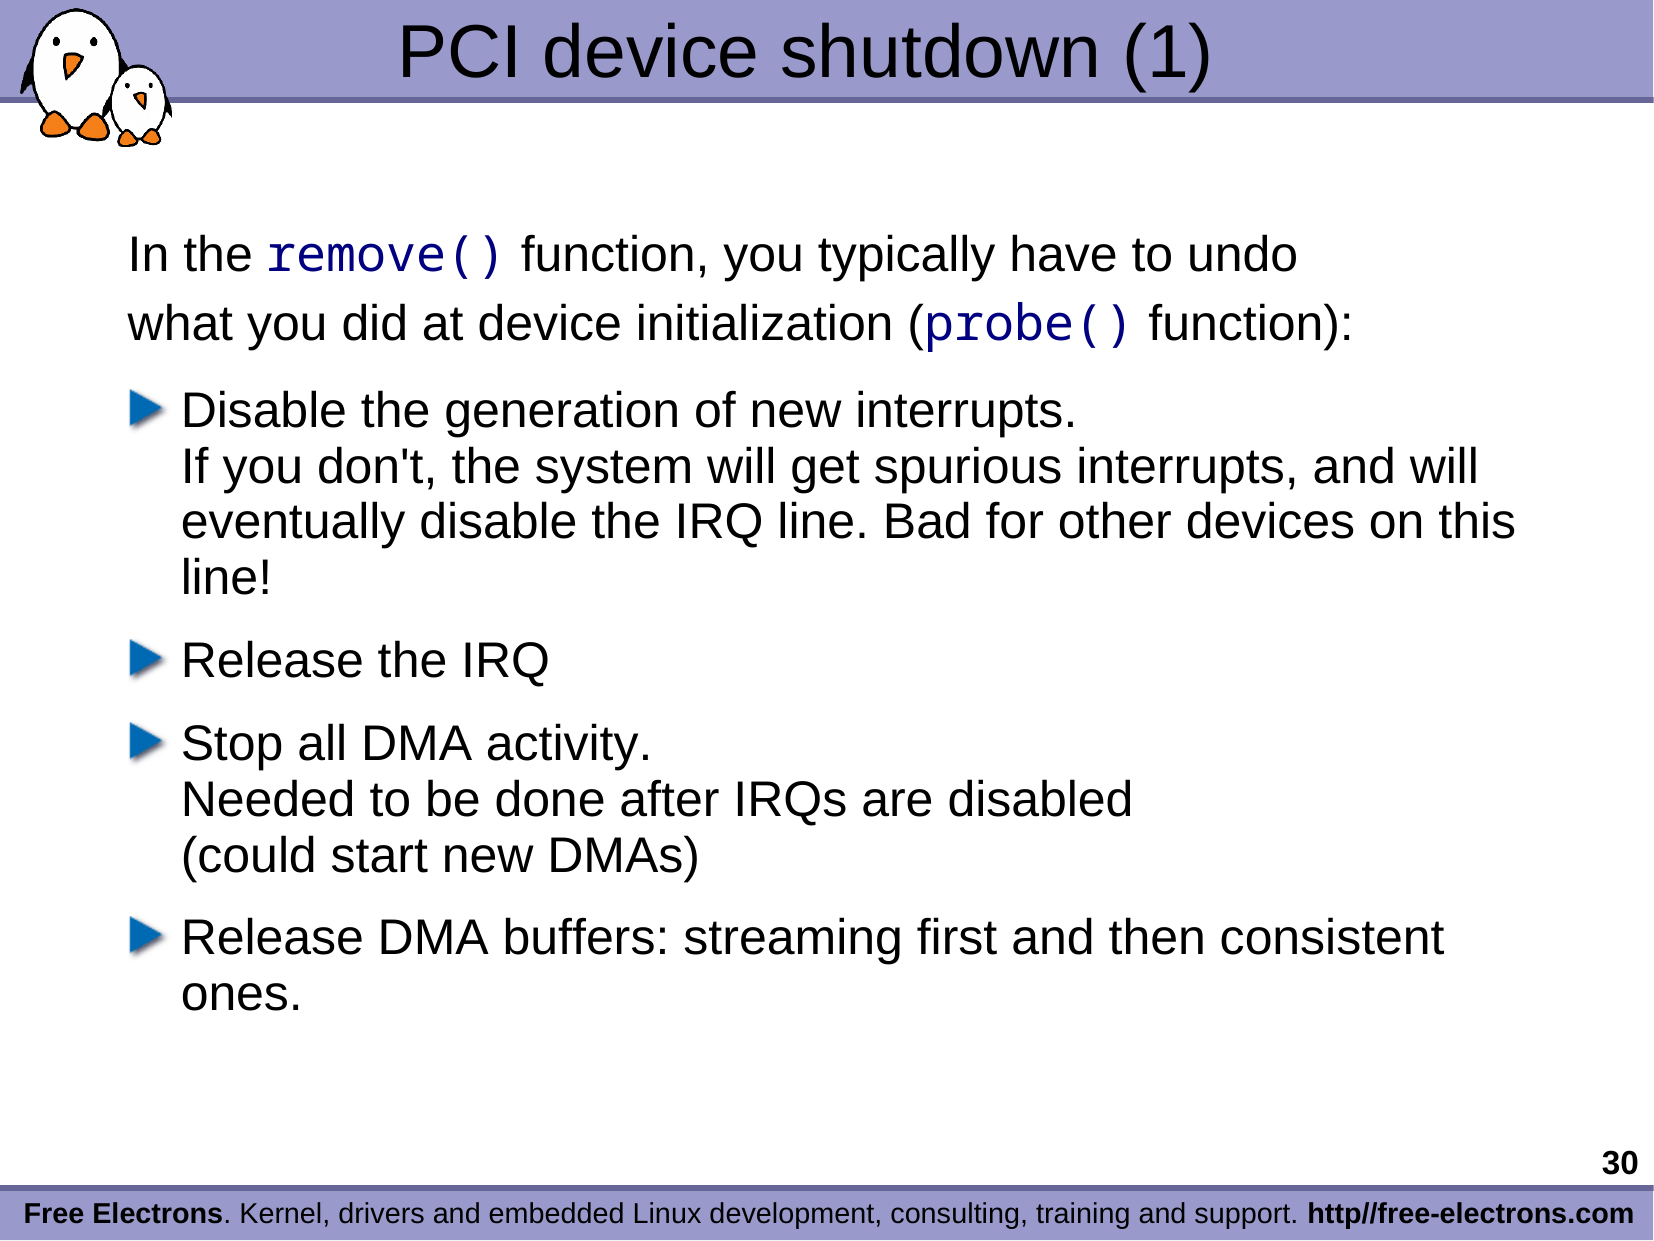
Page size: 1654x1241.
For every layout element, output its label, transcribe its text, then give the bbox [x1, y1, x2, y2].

picture [20, 8, 172, 147]
title PCI device shutdown (1) [60, 0, 1551, 104]
list In the remove() function, you typically have to undo what you did at device initialization (probe() function): Disable the generation of new interrupts. If you don't, the system will get spurious interrupts, and will eventually disable the IRQ line. Bad for other devices on this line! Release the IRQ Stop all DMA activity. Needed to be done after IRQs are disabled (could start new DMAs) Release DMA buffers: streaming first and then consistent ones. [109, 218, 1522, 1074]
